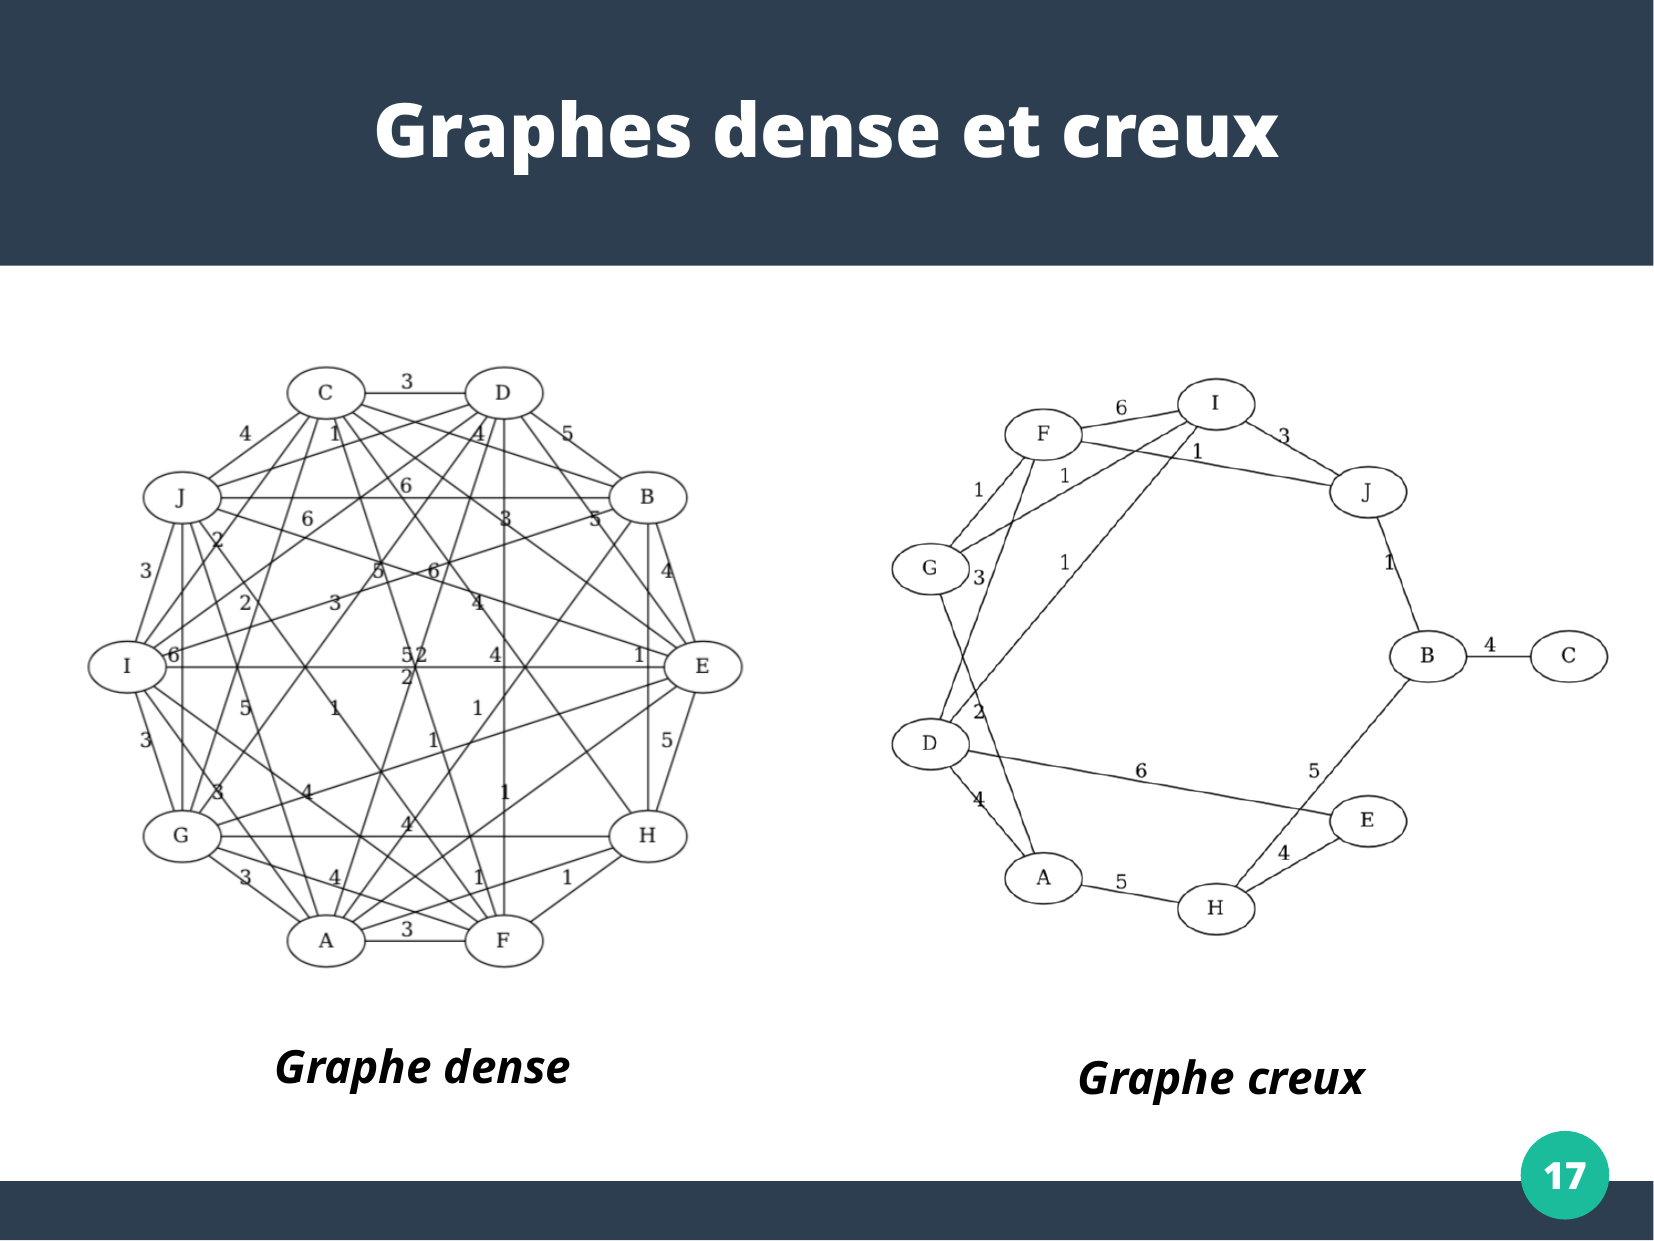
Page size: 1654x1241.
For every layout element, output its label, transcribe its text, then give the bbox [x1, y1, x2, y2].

picture [840, 366, 1619, 945]
text_box Graphe dense [259, 1027, 804, 1100]
title Graphes dense et creux [59, 49, 1595, 207]
text_box Graphe creux [1062, 1037, 1607, 1111]
picture [53, 330, 780, 1004]
